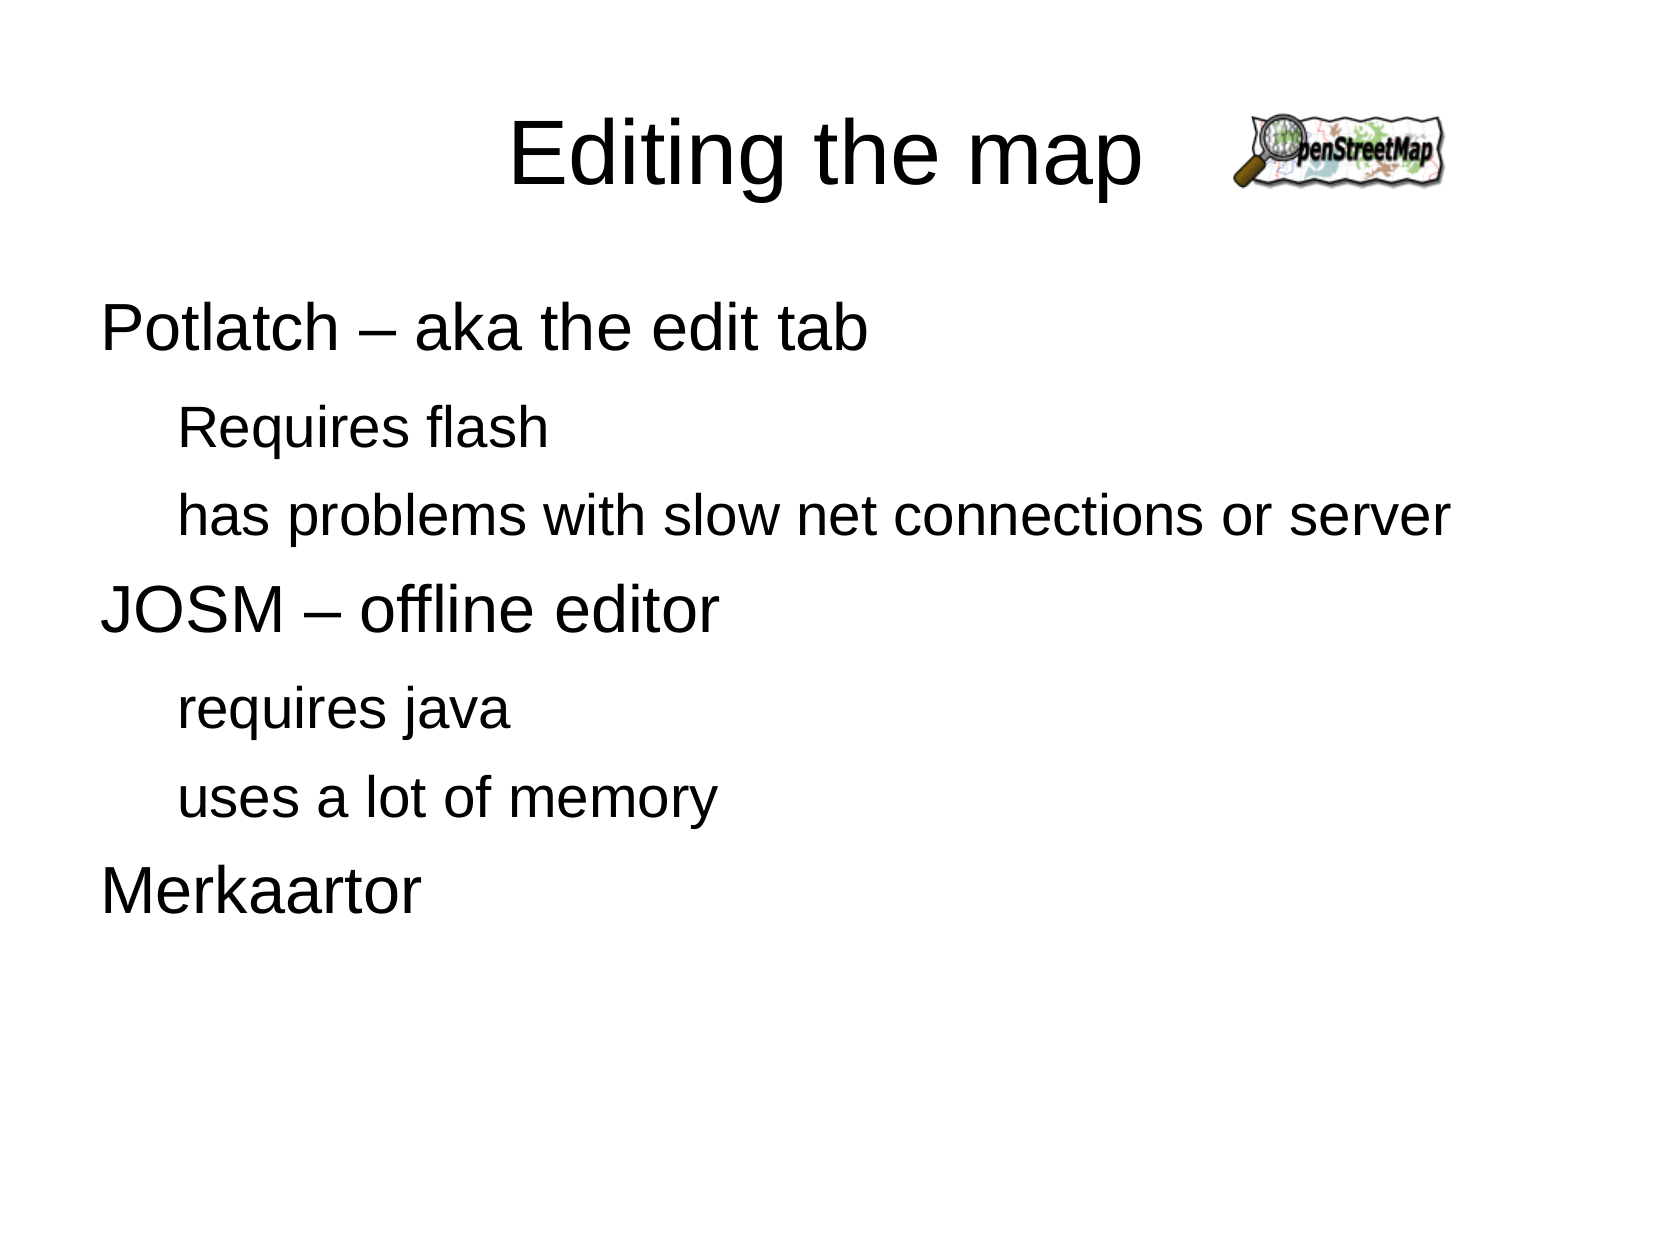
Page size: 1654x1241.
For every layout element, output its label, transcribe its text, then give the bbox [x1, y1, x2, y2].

list Potlatch – aka the edit tab Requires flash has problems with slow net connections or server JOSM – offline editor requires java uses a lot of memory Merkaartor [82, 290, 1571, 1094]
title Editing the map [82, 56, 1571, 250]
